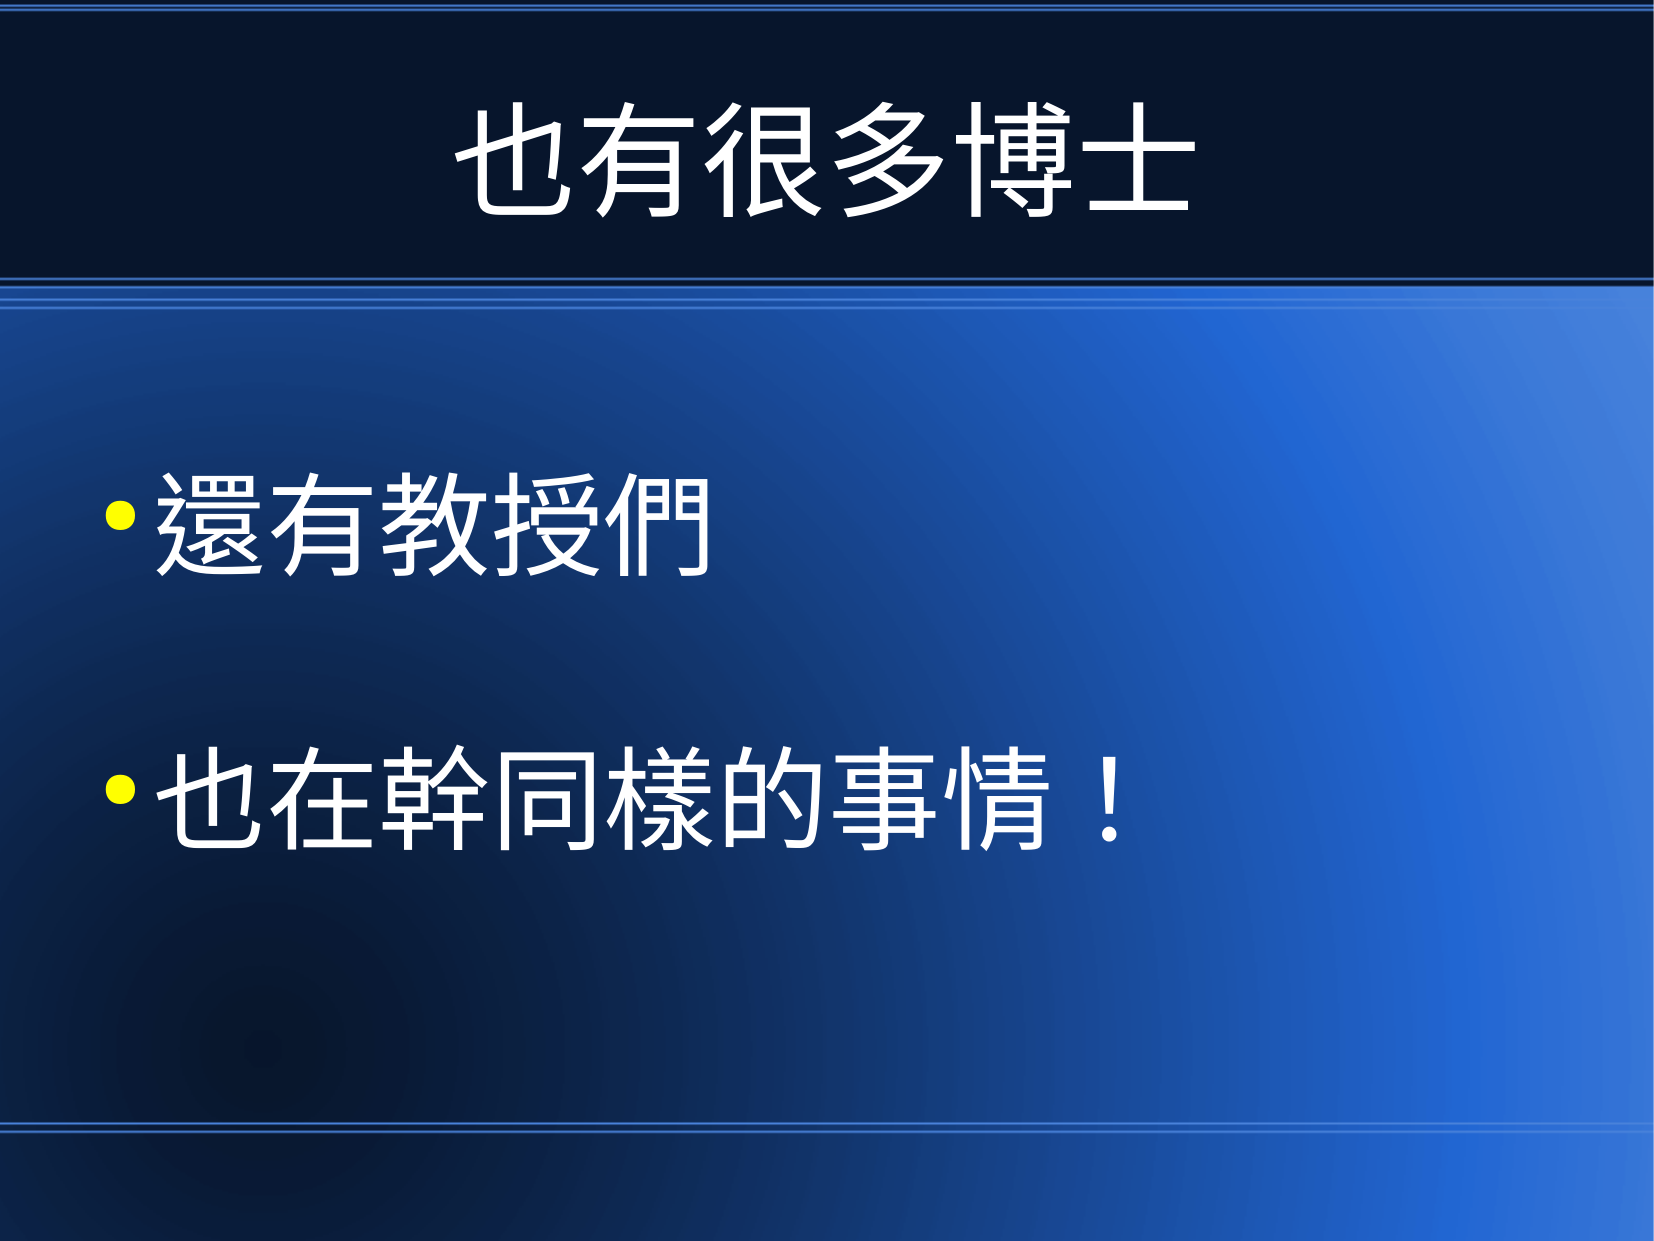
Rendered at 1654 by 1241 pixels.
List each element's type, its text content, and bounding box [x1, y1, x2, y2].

title 也有很多博士 [82, 49, 1571, 257]
list 還有教授們 也在幹同樣的事情！ [82, 355, 1571, 1241]
picture [0, 0, 1654, 1241]
